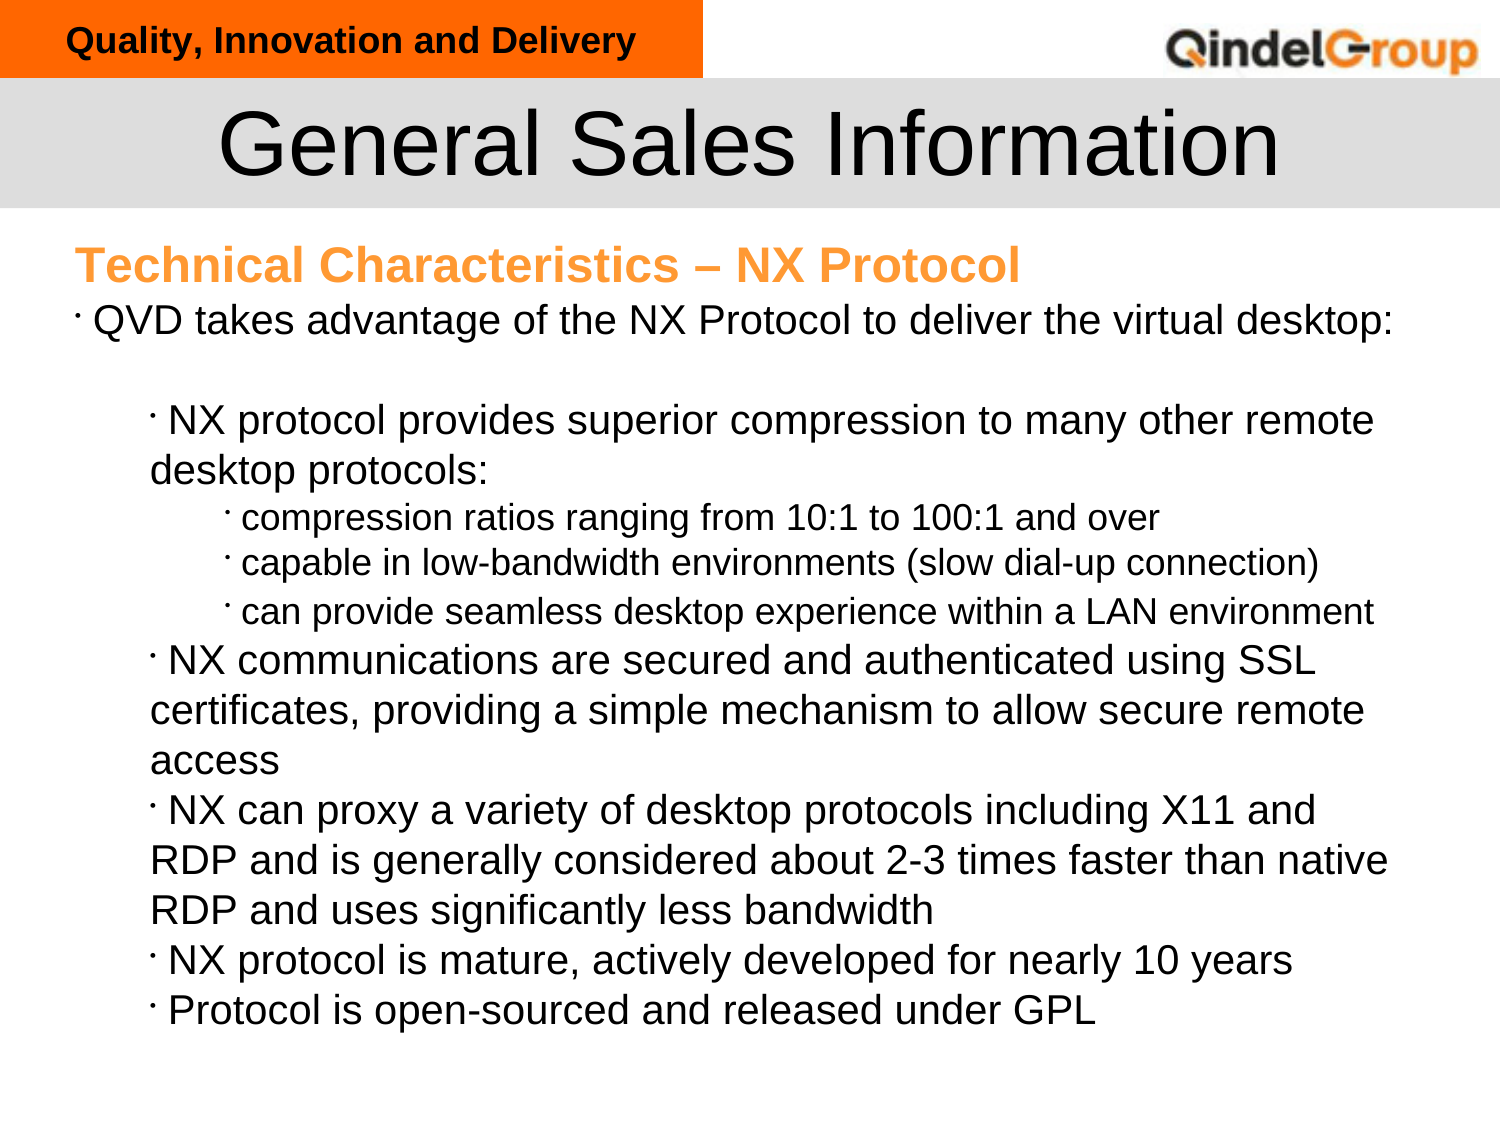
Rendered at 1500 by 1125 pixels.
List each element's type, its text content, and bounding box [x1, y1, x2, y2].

title General Sales Information [75, 45, 1426, 224]
text_box Technical Characteristics – NX Protocol QVD takes advantage of the NX Protocol to deliver the virtual desktop: NX protocol provides superior compression to many other remote desktop protocols: compression ratios ranging from 10:1 to 100:1 and over capable in low-bandwidth environments (slow dial-up connection) can provide seamless desktop experience within a LAN environment NX communications are secured and authenticated using SSL certificates, providing a simple mechanism to allow secure remote access NX can proxy a variety of desktop protocols including X11 and RDP and is generally considered about 2-3 times faster than native RDP and uses significantly less bandwidth NX protocol is mature, actively developed for nearly 10 years Protocol is open-sourced and released under GPL [60, 224, 1426, 1041]
picture [1163, 23, 1481, 78]
